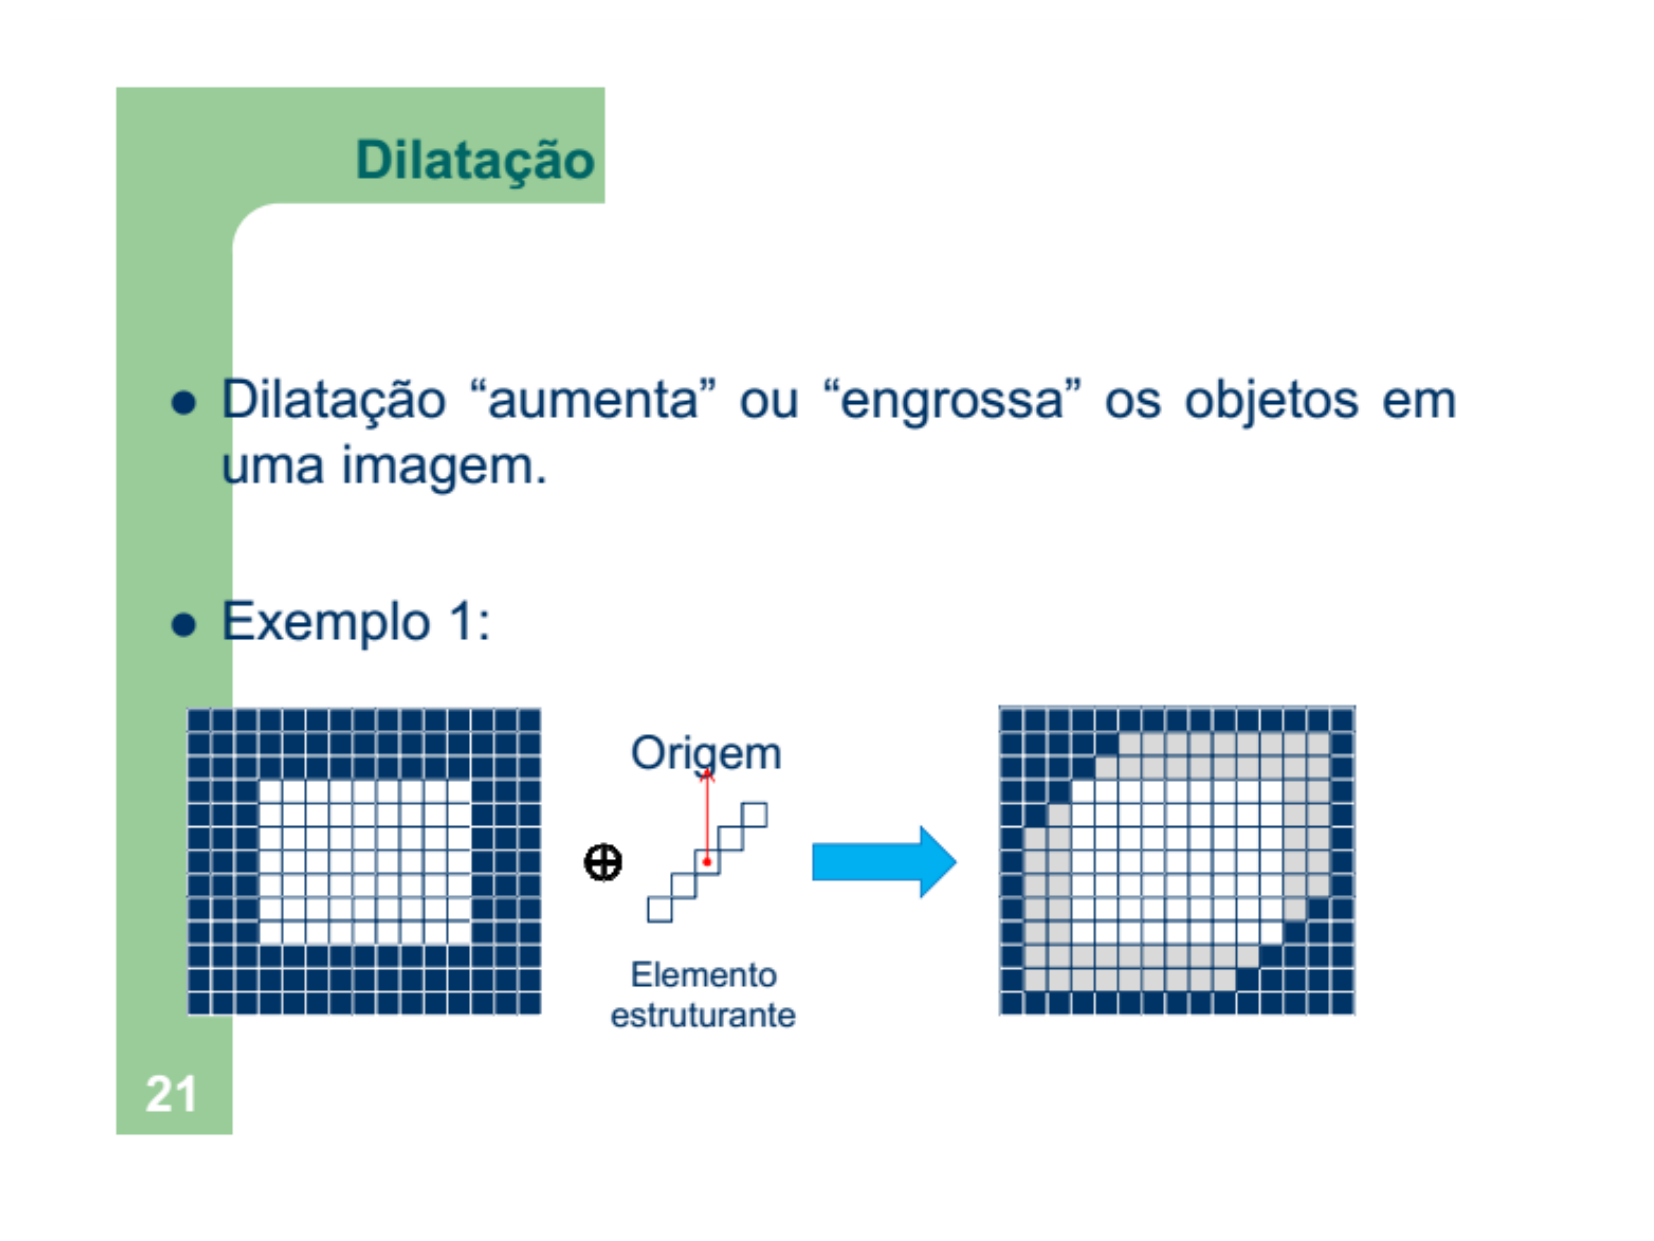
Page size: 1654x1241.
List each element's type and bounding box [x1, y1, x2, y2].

picture [47, 18, 1583, 1205]
